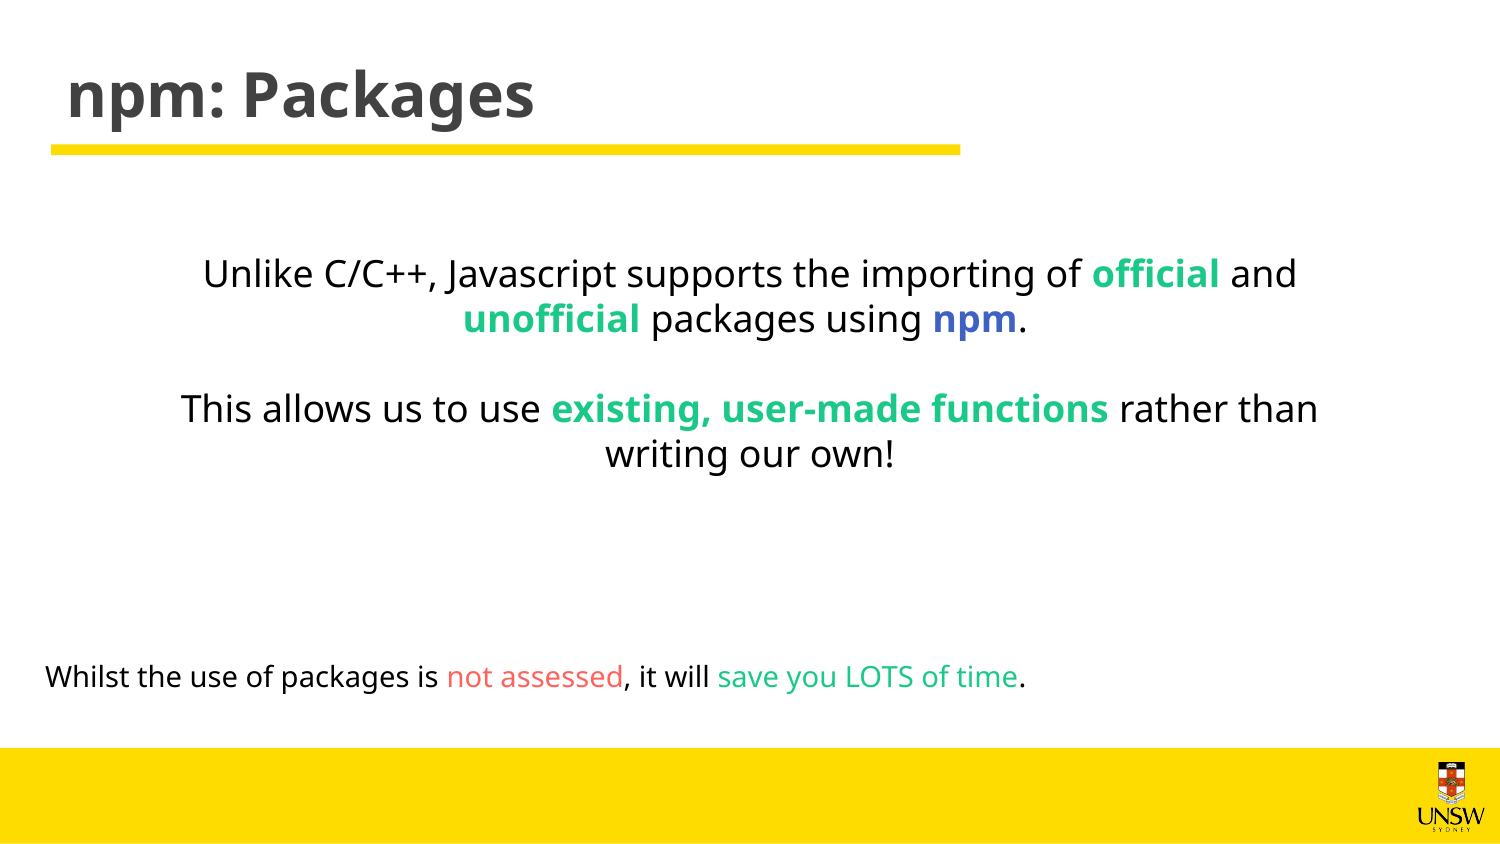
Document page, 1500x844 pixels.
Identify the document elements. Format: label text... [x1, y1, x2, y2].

picture [1418, 762, 1485, 832]
text_box Unlike C/C++, Javascript supports the importing of official and unofficial packages using npm. This allows us to use existing, user-made functions rather than writing our own! [111, 234, 1389, 595]
text_box [51, 144, 961, 156]
text_box npm: Packages [51, 24, 1449, 145]
text_box Whilst the use of packages is not assessed, it will save you LOTS of time. [30, 643, 1251, 709]
